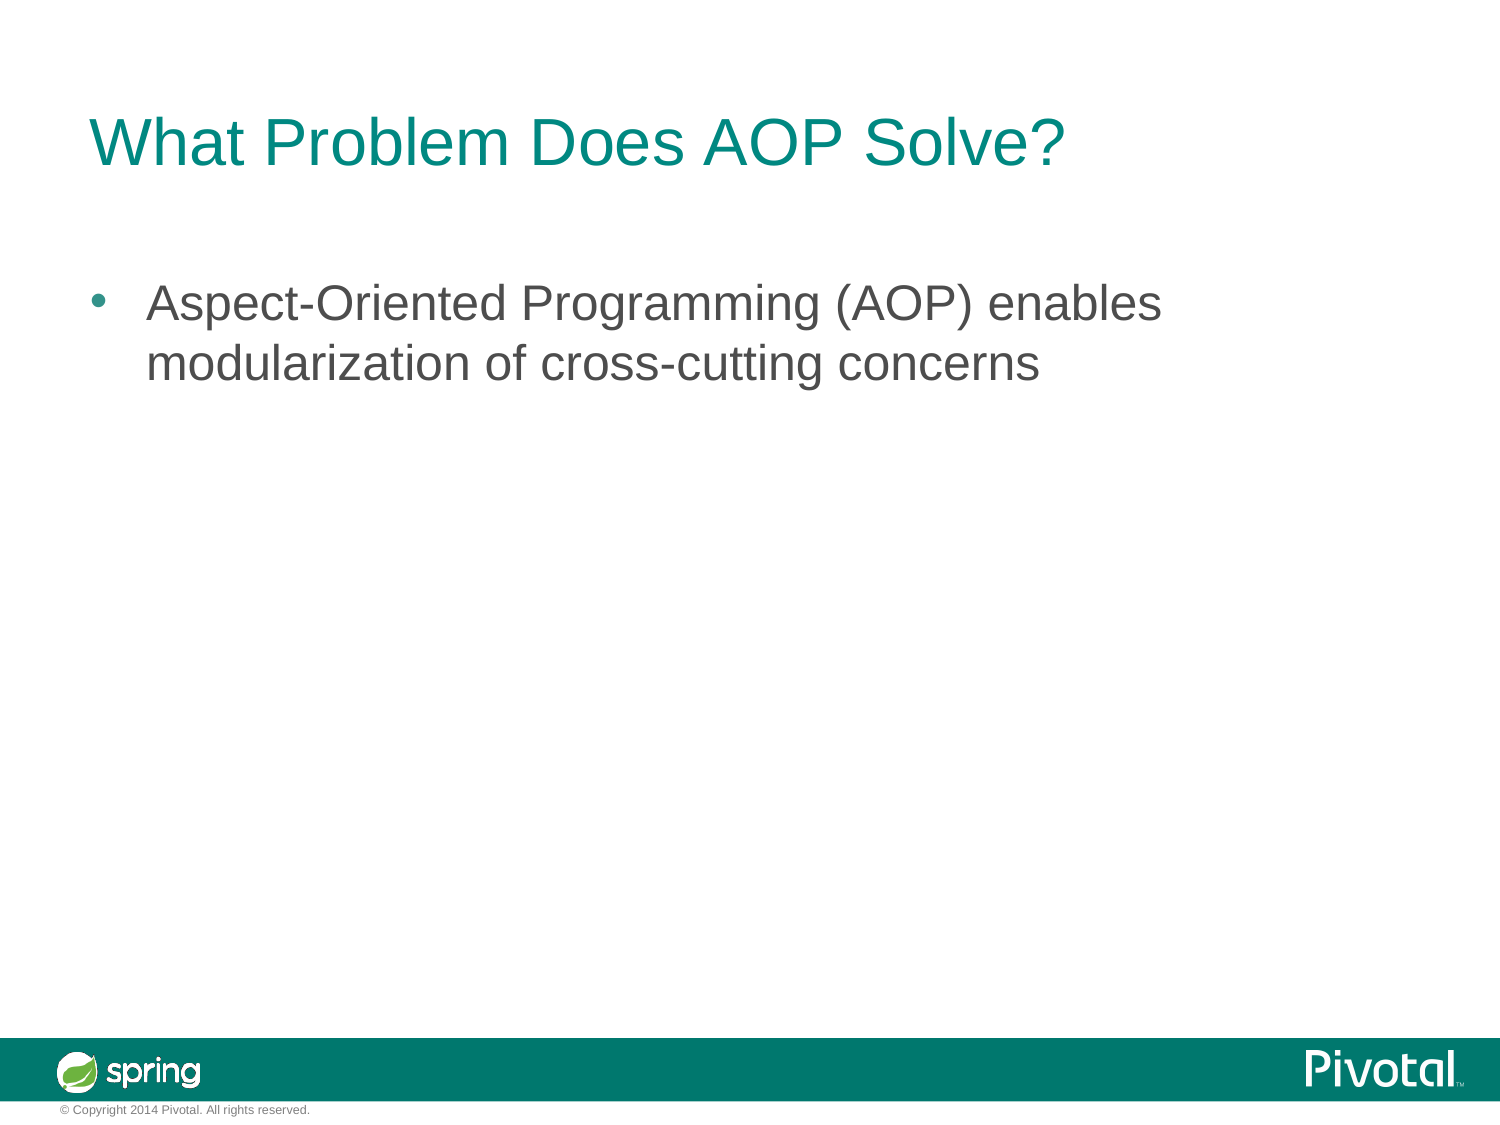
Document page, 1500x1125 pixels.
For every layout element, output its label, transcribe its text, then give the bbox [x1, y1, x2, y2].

list Aspect-Oriented Programming (AOP) enables modularization of cross-cutting concerns [75, 262, 1426, 398]
title What Problem Does AOP Solve? [75, 45, 1426, 233]
picture [1306, 1050, 1464, 1087]
picture [32, 1041, 210, 1103]
